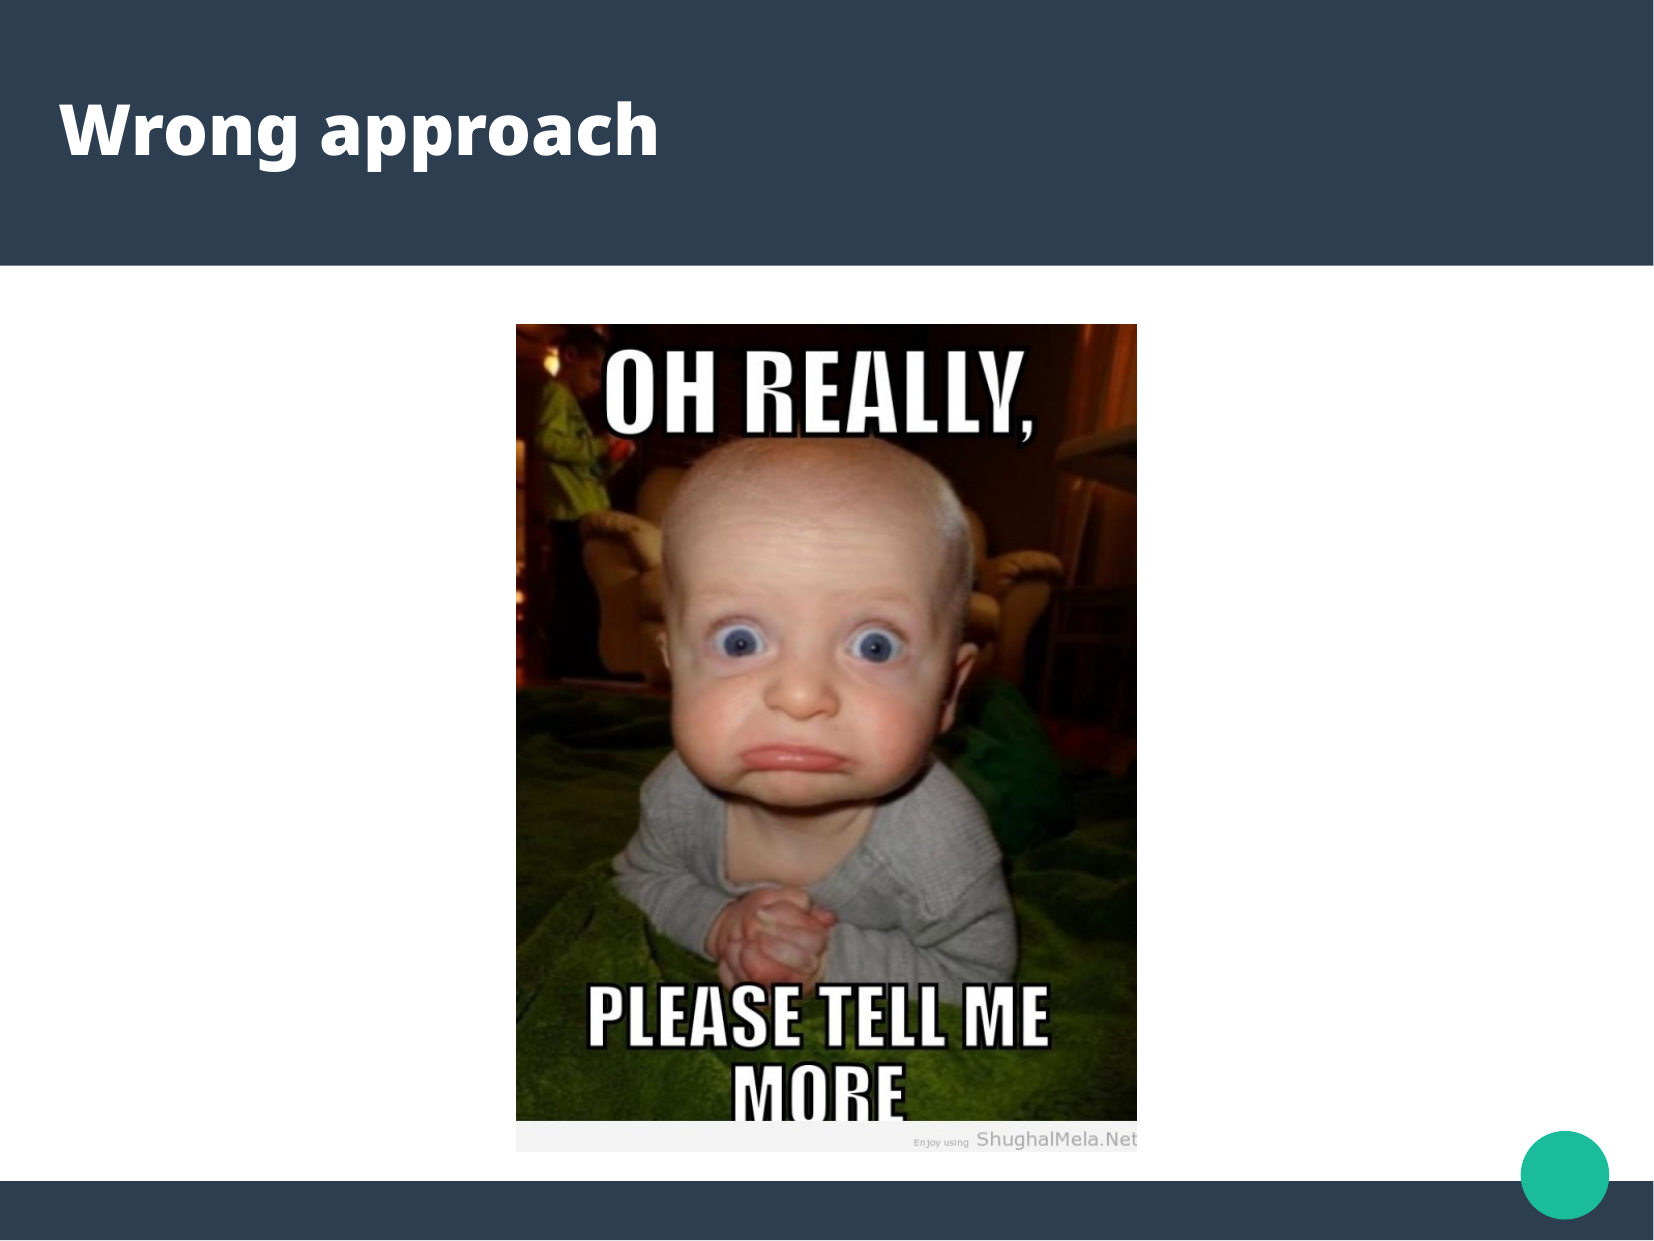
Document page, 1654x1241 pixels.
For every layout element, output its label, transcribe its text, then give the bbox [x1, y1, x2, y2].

picture [516, 324, 1137, 1152]
title Wrong approach [59, 49, 1595, 207]
